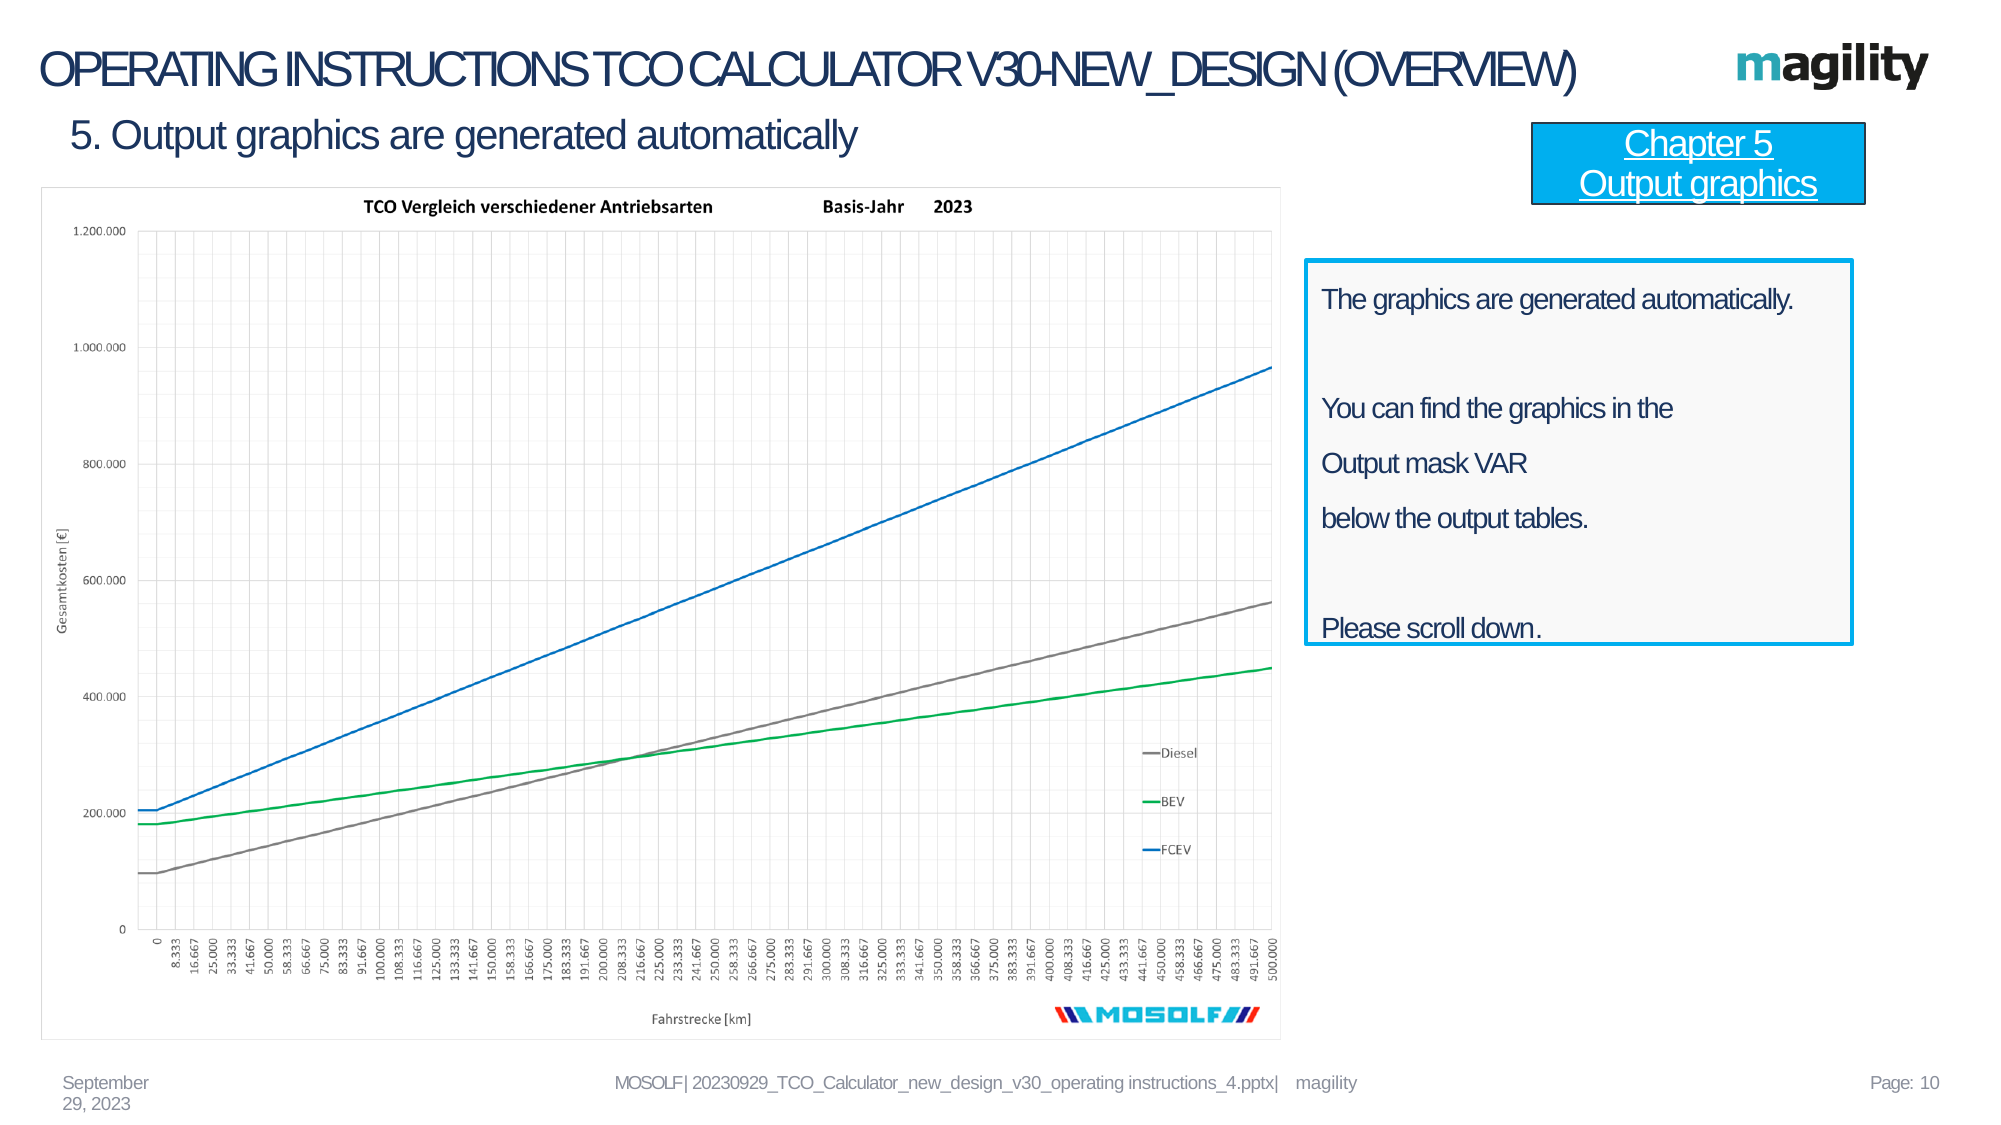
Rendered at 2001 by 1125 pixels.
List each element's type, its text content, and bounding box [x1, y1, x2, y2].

title OPERATING INSTRUCTIONS TCO CALCULATOR V30-NEW_DESIGN (OVERVIEW) [36, 34, 1650, 225]
picture [1737, 43, 1929, 90]
footer MOSOLF|20230929_TCO_Calculator_new_design_v30_operating instructions_4.pptx| magility [612, 1073, 1392, 1125]
slide_number September 29, 2023 [60, 1073, 154, 1125]
slide_number Page: <number> [1868, 1073, 1944, 1125]
text_box The graphics are generated automatically. You can find the graphics in the Output mask VAR below the output tables. Please scroll down. [1306, 260, 1853, 644]
text_box [41, 187, 1281, 1040]
text_box 5. Output graphics are generated automatically [67, 105, 913, 159]
text_box Chapter 5 Output graphics [1531, 123, 1866, 205]
